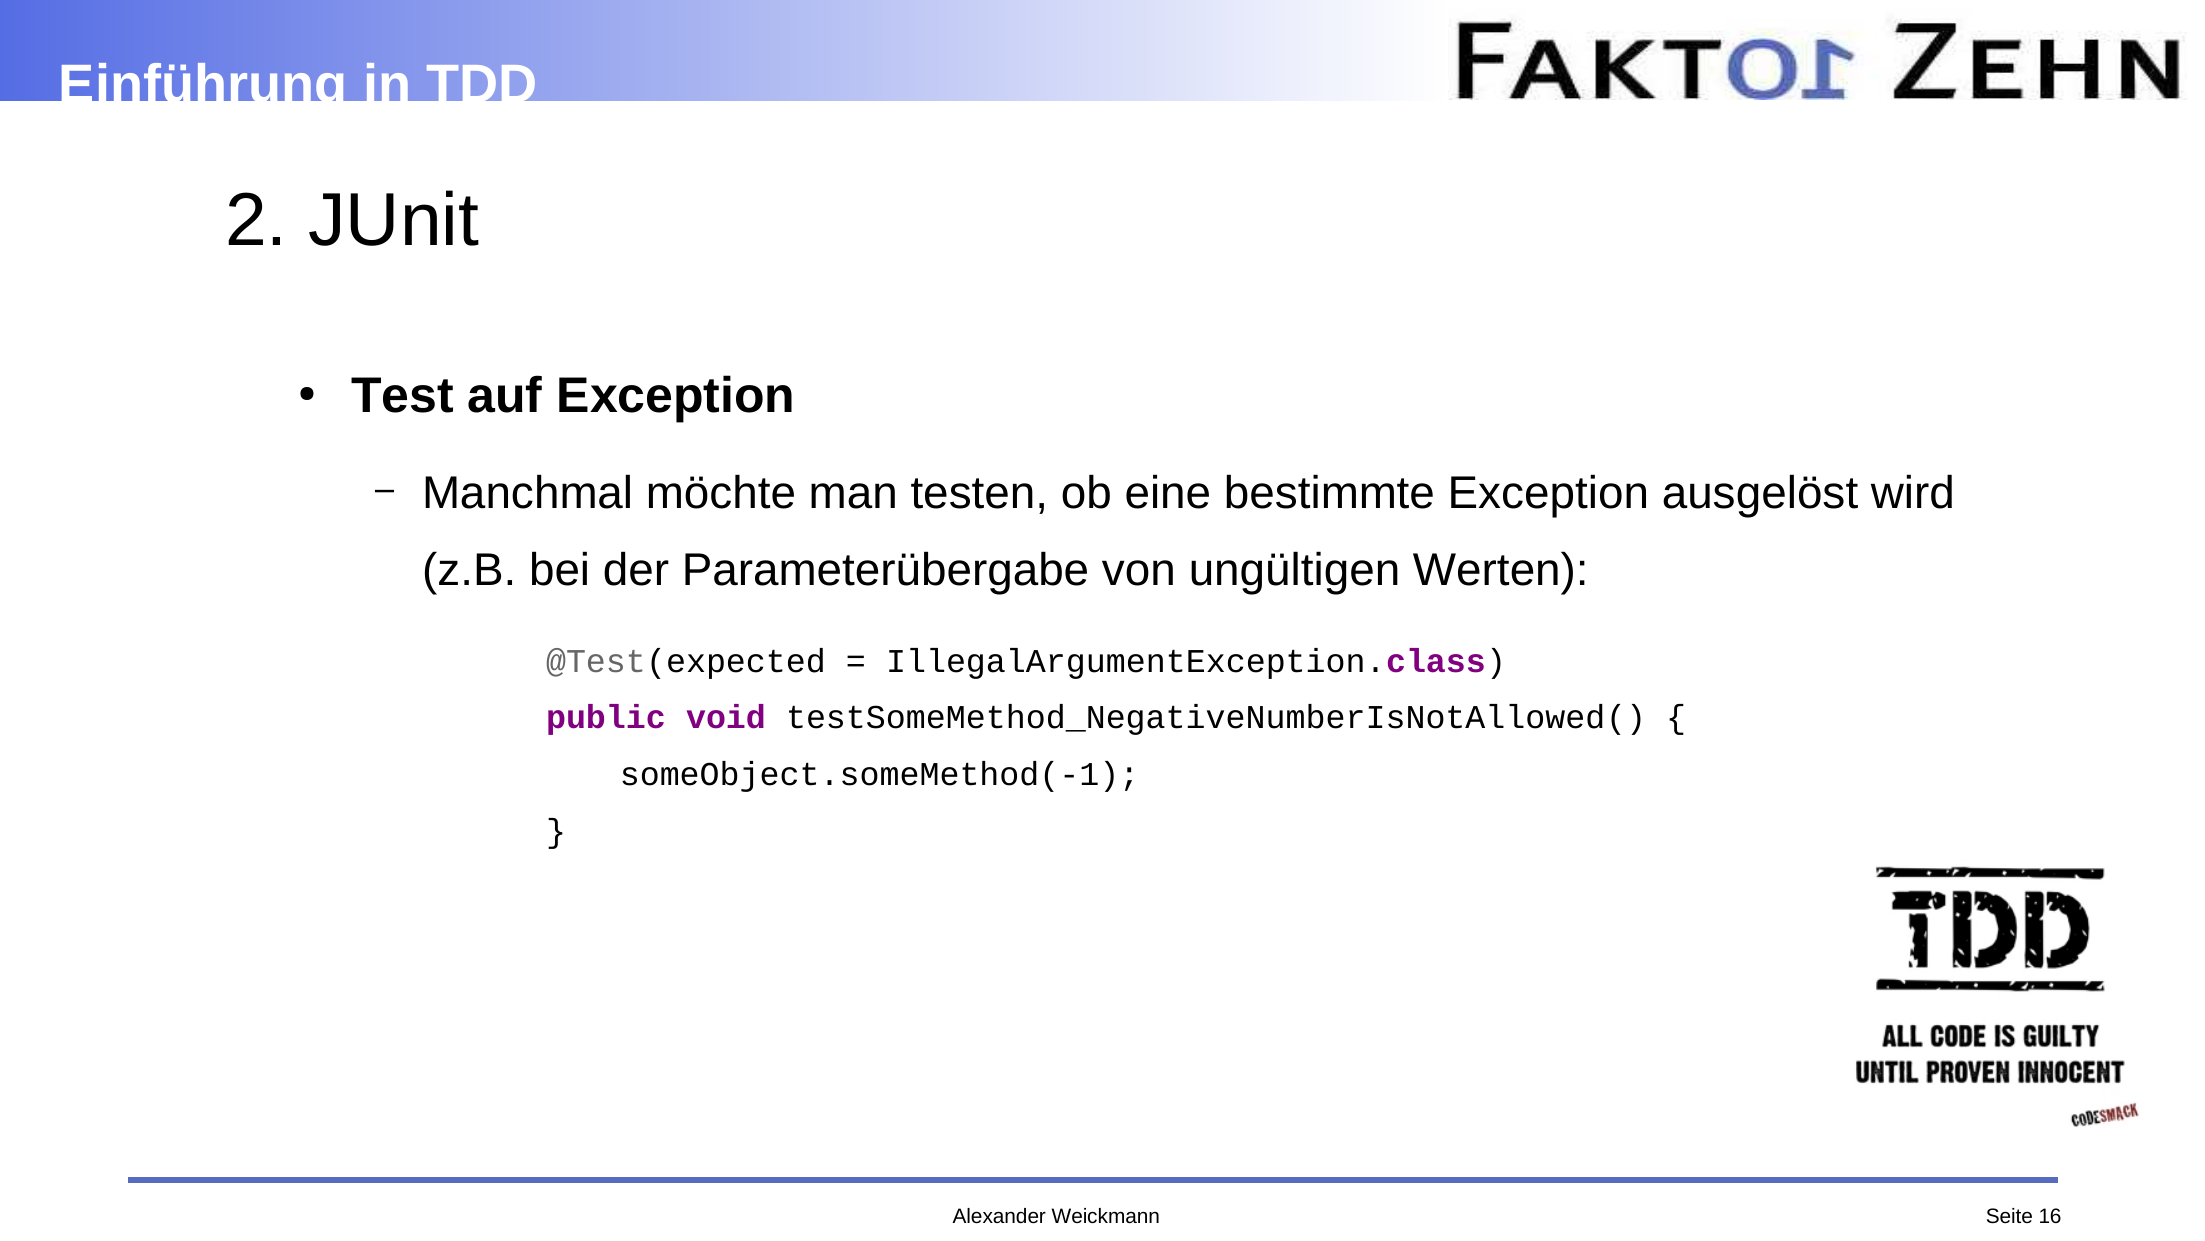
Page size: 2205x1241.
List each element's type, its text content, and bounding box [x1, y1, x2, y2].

list Test auf Exception Manchmal möchte man testen, ob eine bestimmte Exception ausgelöst wird (z.B. bei der Parameterübergabe von ungültigen Werten): [280, 339, 2036, 1108]
picture [1448, 7, 2191, 100]
text_box @Test(expected = IllegalArgumentException.class) public void testSomeMethod_NegativeNumberIsNotAllowed() { someObject.someMethod(-1); } [472, 625, 1816, 827]
title 2. JUnit [225, 142, 1981, 296]
picture [1840, 808, 2141, 1176]
